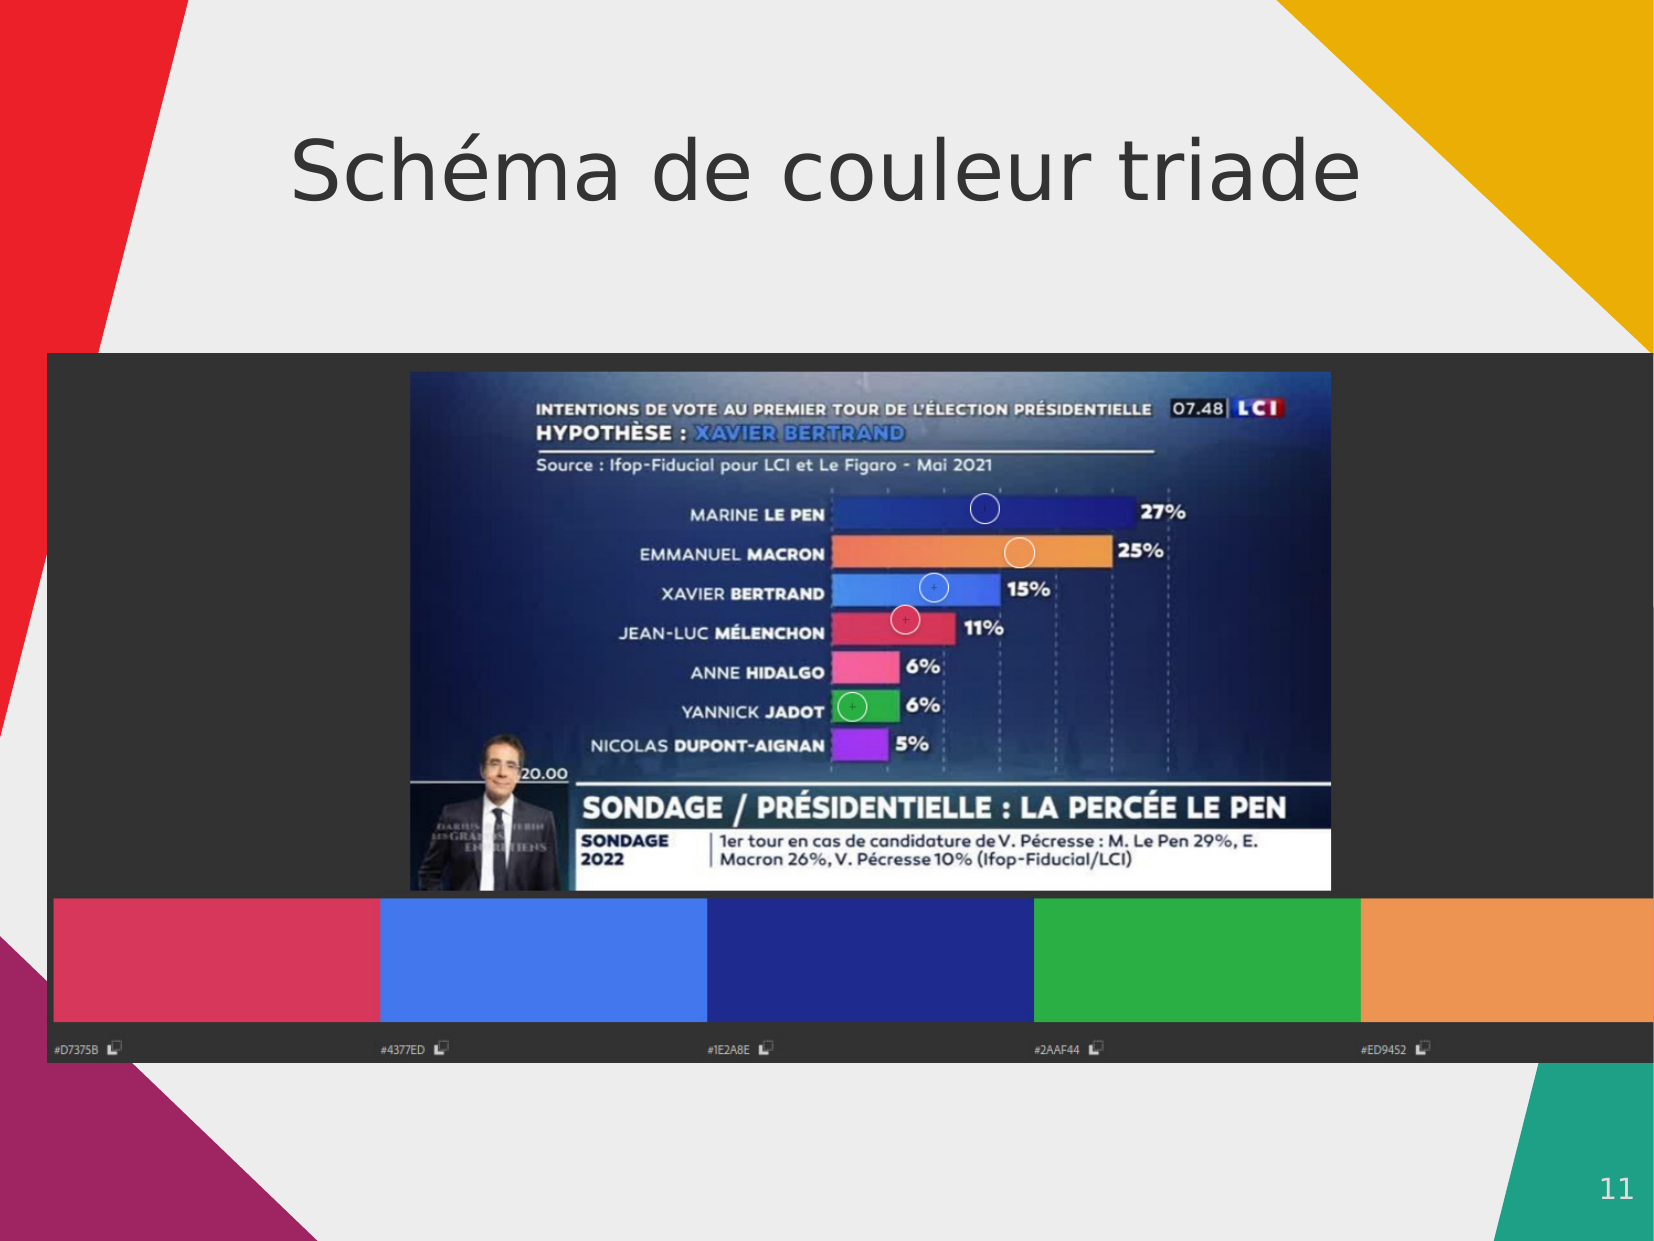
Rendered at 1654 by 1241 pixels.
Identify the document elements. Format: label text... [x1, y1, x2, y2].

title Schéma de couleur triade [114, 73, 1539, 271]
picture [47, 353, 1654, 1063]
